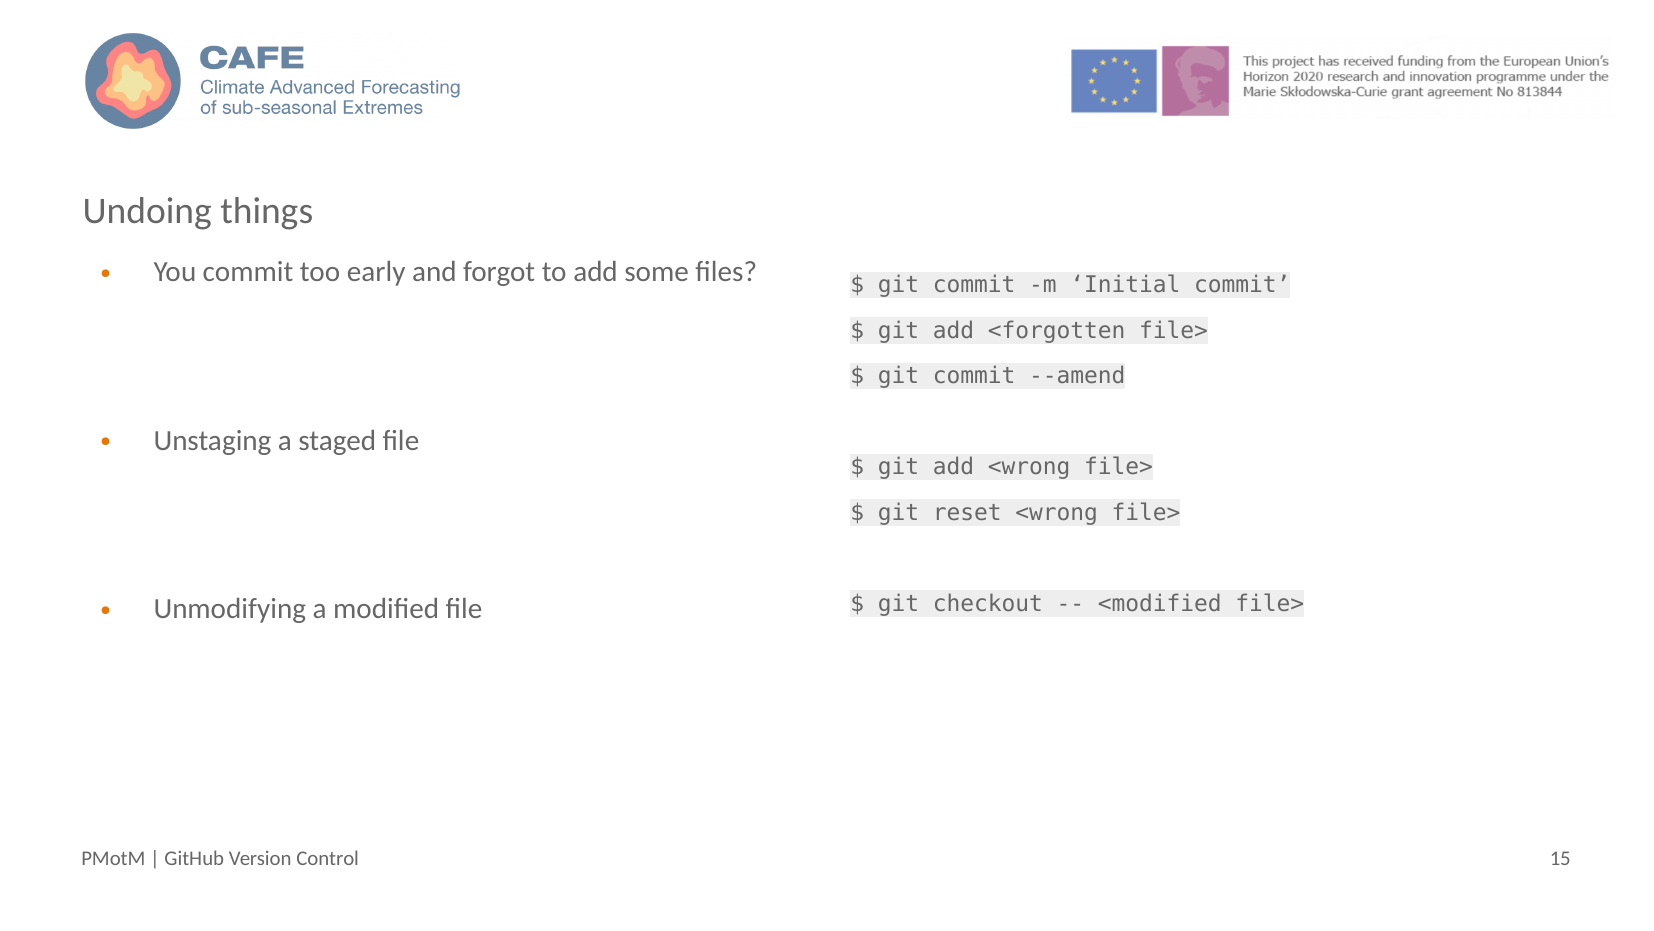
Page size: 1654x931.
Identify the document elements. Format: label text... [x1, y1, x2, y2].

list You commit too early and forgot to add some files? Unstaging a staged file Unmodifying a modified file [82, 259, 768, 815]
title Undoing things [82, 183, 1571, 246]
list $ git commit -m ‘Initial commit’ $ git add <forgotten file> $ git commit --amend $ git add <wrong file> $ git reset <wrong file> $ git checkout -- <modified file> [850, 271, 1571, 827]
